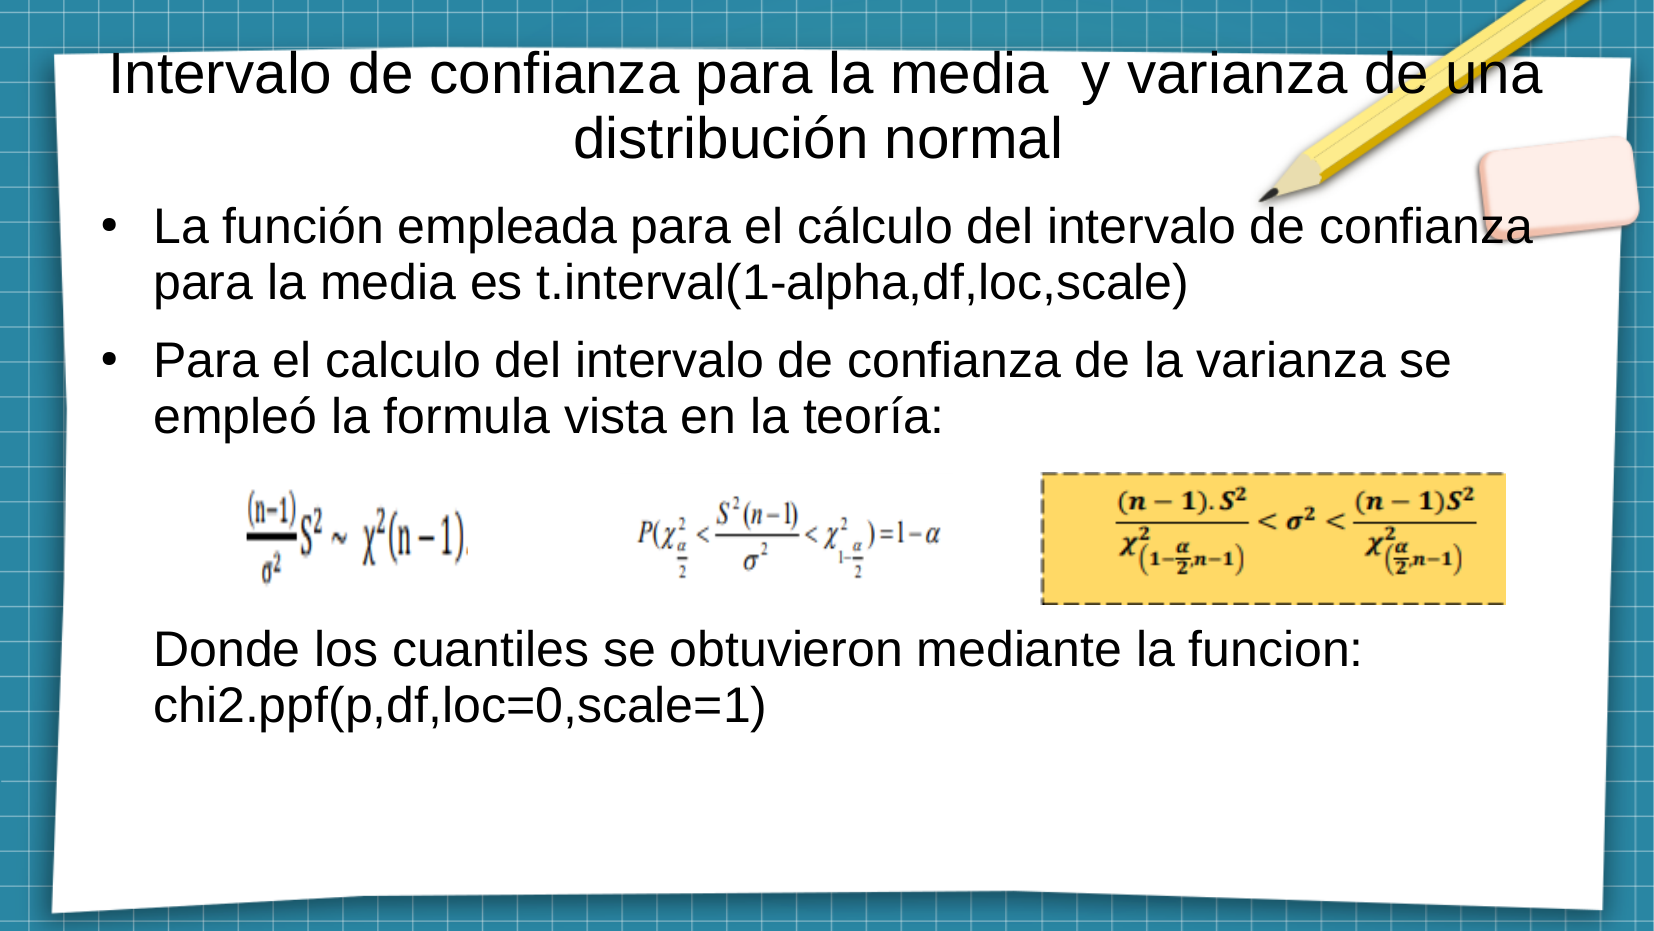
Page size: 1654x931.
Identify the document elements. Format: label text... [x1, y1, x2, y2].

list La función empleada para el cálculo del intervalo de confianza para la media es t.interval(1-alpha,df,loc,scale) Para el calculo del intervalo de confianza de la varianza se empleó la formula vista en la teoría: Donde los cuantiles se obtuvieron mediante la funcion: chi2.ppf(p,df,loc=0,scale=1) [82, 198, 1571, 739]
picture [0, 0, 1654, 931]
title Intervalo de confianza para la media y varianza de una distribución normal [82, 41, 1571, 198]
